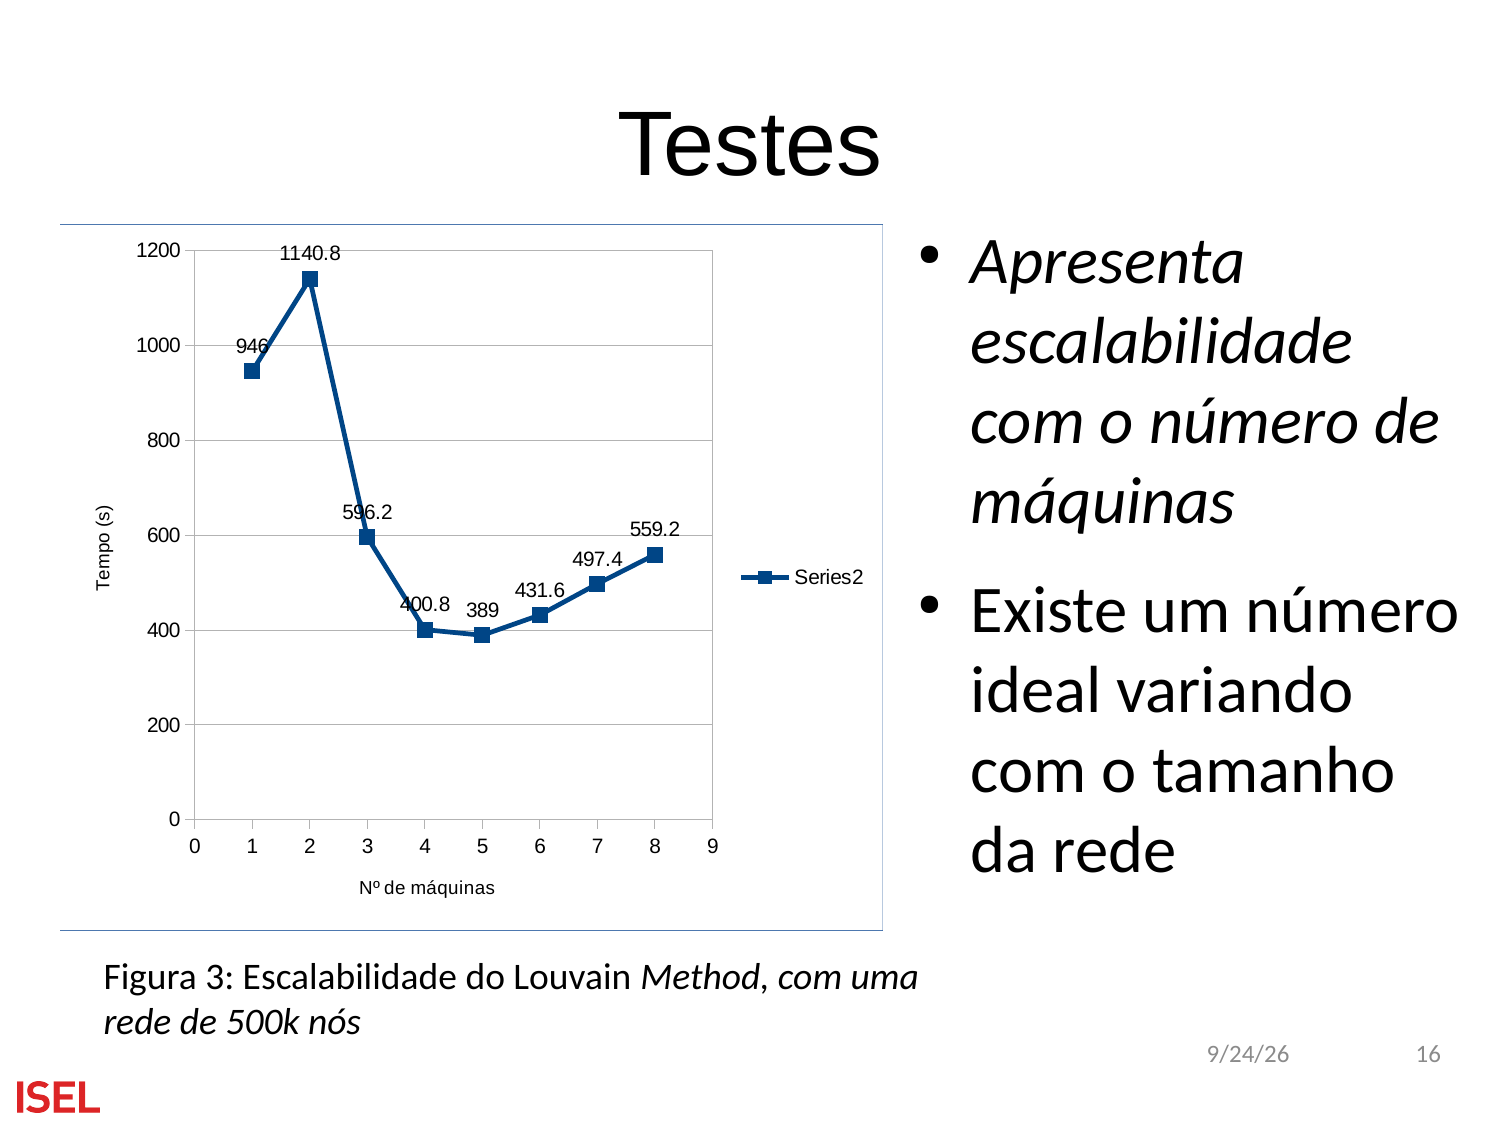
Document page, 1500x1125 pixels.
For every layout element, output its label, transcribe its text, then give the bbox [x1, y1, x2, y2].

picture [17, 1081, 100, 1113]
title Testes [75, 45, 1425, 233]
slide_number 9/29/14 [1191, 1033, 1340, 1071]
slide_number <número> [1347, 1033, 1457, 1071]
list Apresenta escalabilidade com o número de máquinas Existe um número ideal variando com o tamanho da rede [885, 209, 1486, 916]
text_box Figura 3: Escalabilidade do Louvain Method, com uma rede de 500k nós [88, 945, 946, 980]
chart [60, 224, 883, 931]
